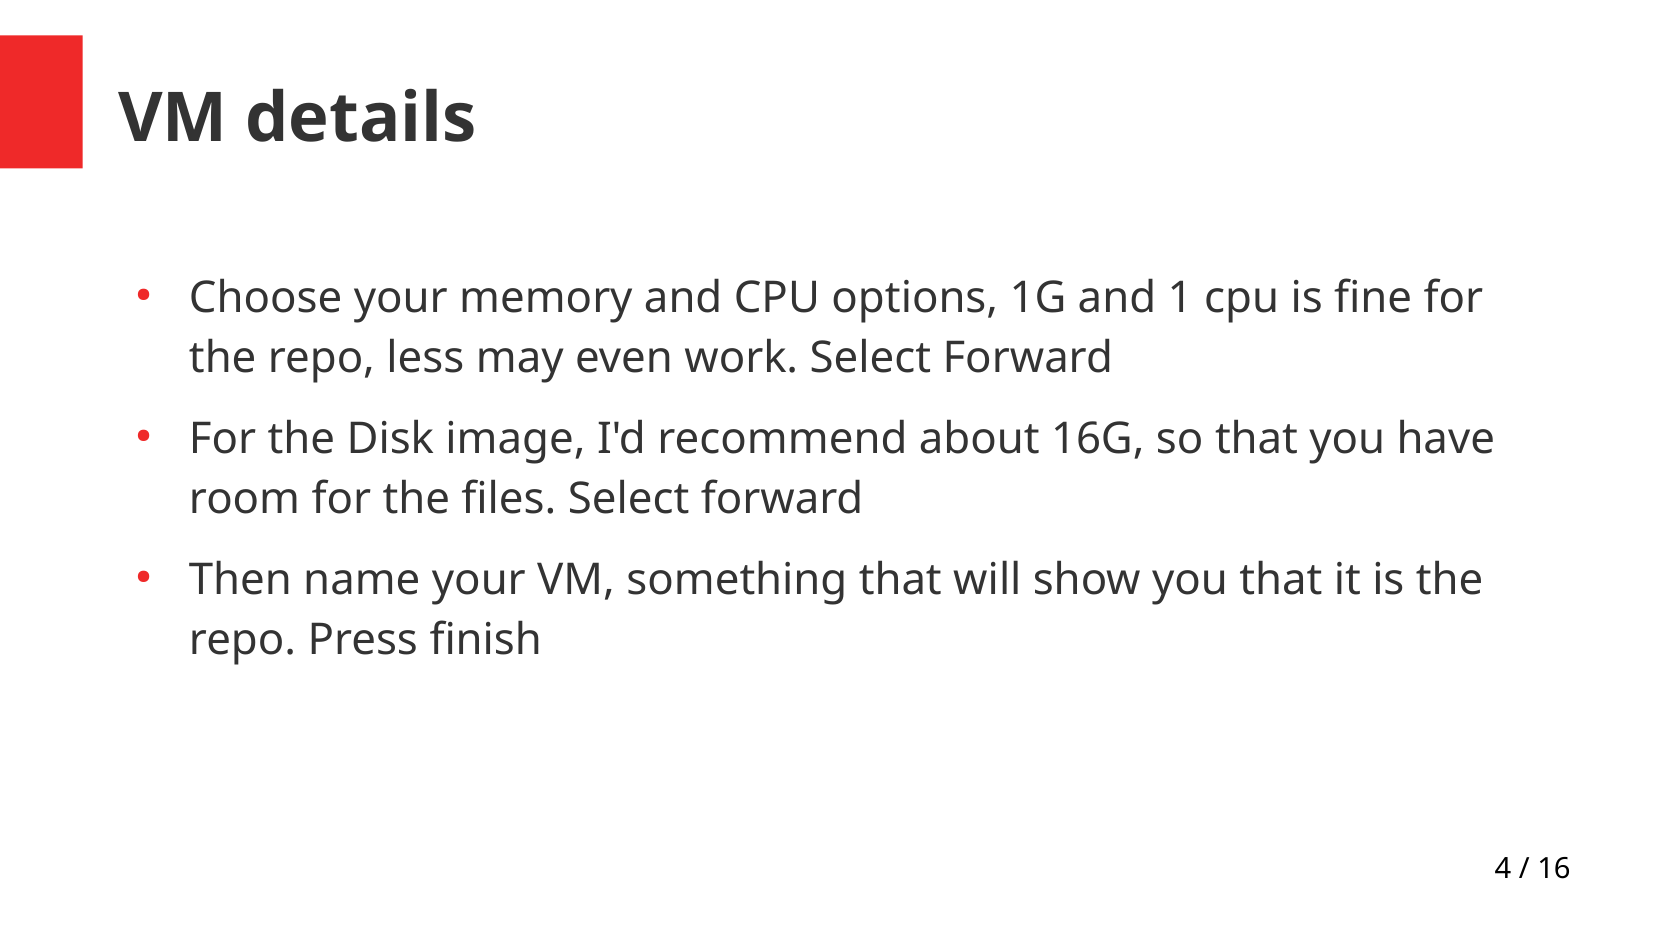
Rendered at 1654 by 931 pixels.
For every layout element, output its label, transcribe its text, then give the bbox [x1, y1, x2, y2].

list Choose your memory and CPU options, 1G and 1 cpu is fine for the repo, less may even work. Select Forward For the Disk image, I'd recommend about 16G, so that you have room for the files. Select forward Then name your VM, something that will show you that it is the repo. Press finish [118, 265, 1536, 806]
title VM details [118, 37, 1571, 193]
